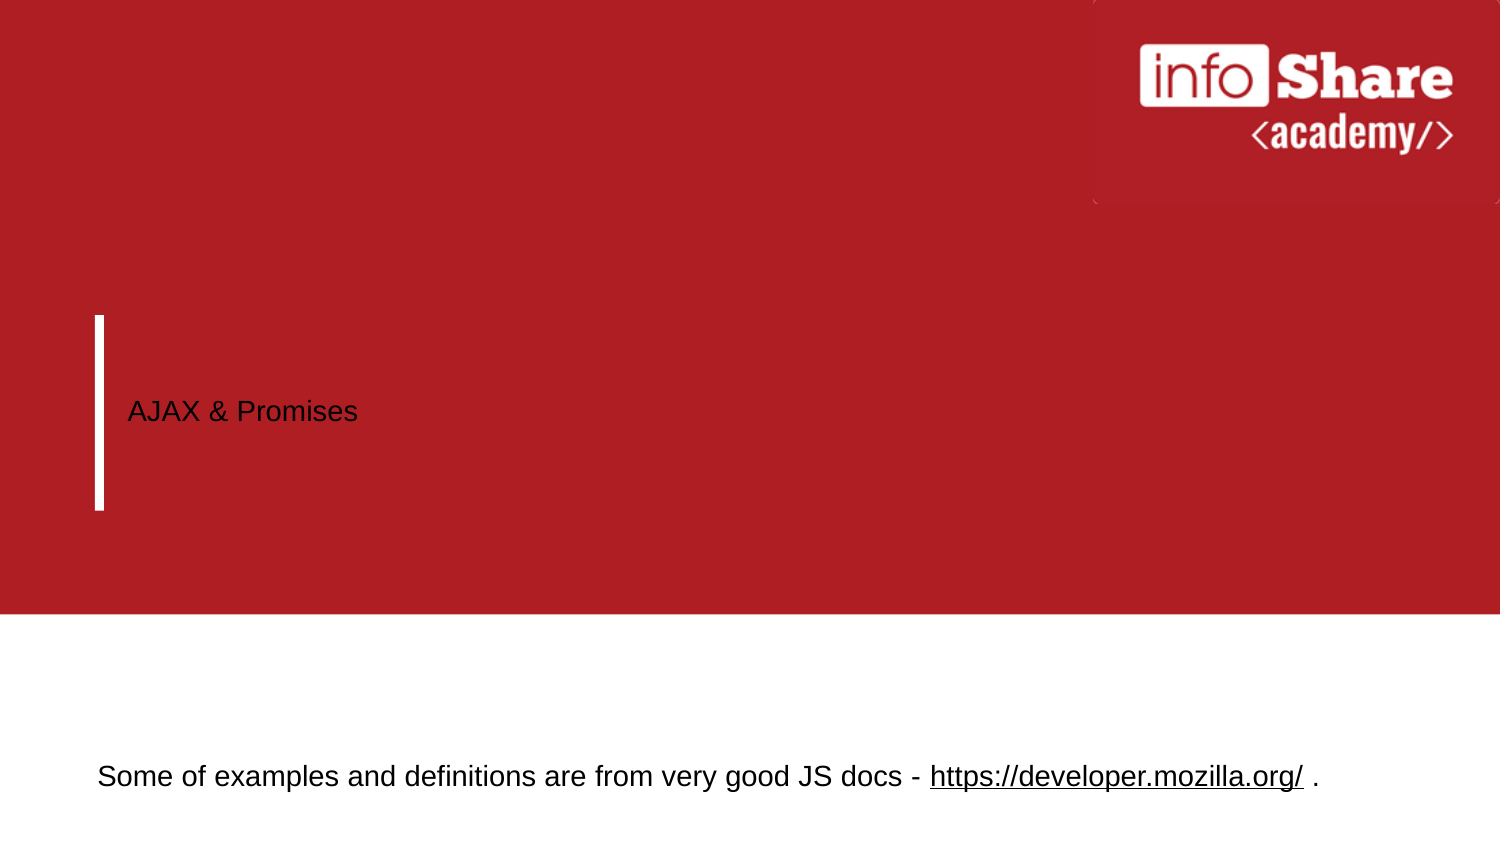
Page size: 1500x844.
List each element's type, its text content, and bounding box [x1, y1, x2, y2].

title AJAX & Promises [112, 314, 1138, 505]
picture [1093, 0, 1500, 204]
text_box Some of examples and definitions are from very good JS docs - https://developer.mozilla.org/ . [73, 741, 1452, 807]
